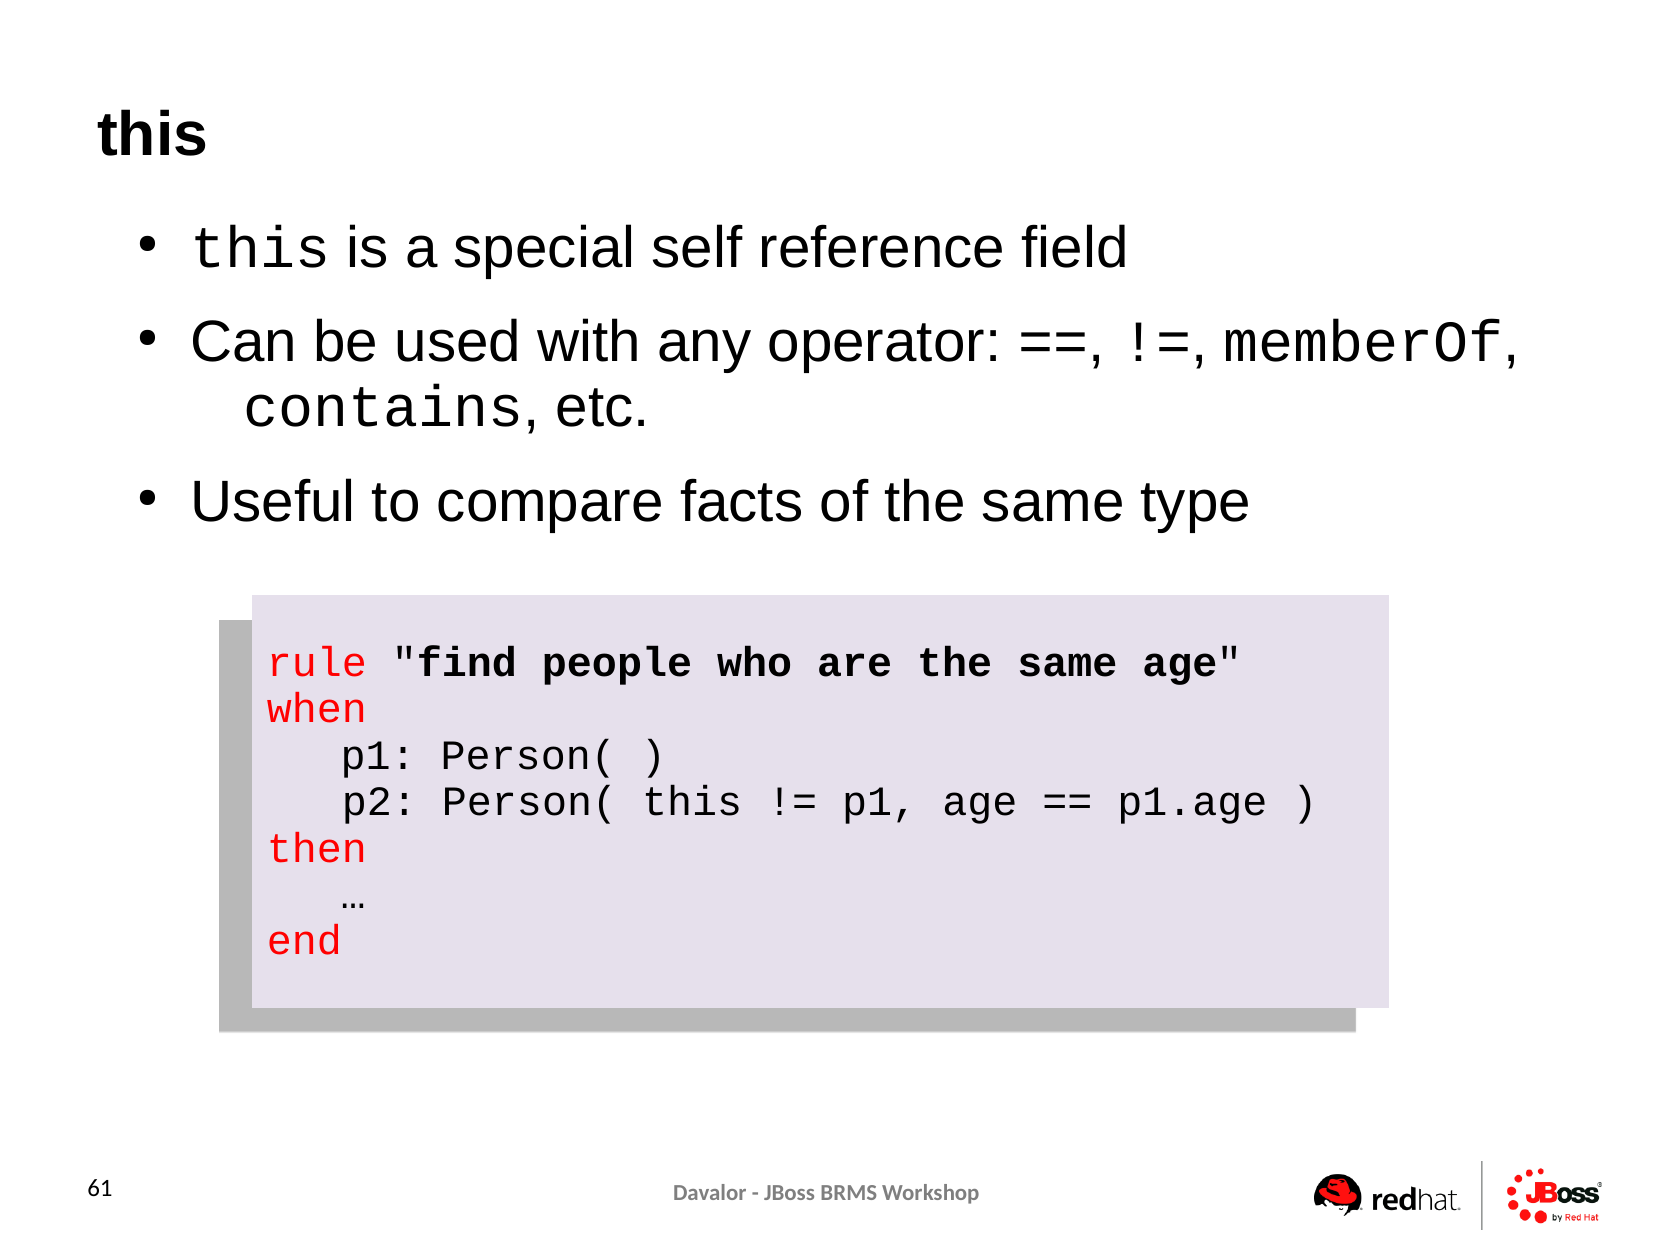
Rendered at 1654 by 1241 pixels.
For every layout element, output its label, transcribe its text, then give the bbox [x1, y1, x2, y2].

picture [1314, 1161, 1602, 1230]
list this is a special self reference field Can be used with any operator: ==, !=, memberOf, contains, etc. Useful to compare facts of the same type [86, 207, 1576, 1108]
title this [82, 95, 1571, 226]
text_box rule "find people who are the same age" when p1: Person( ) p2: Person( this != p1, age == p1.age ) then … end [252, 595, 1389, 1008]
